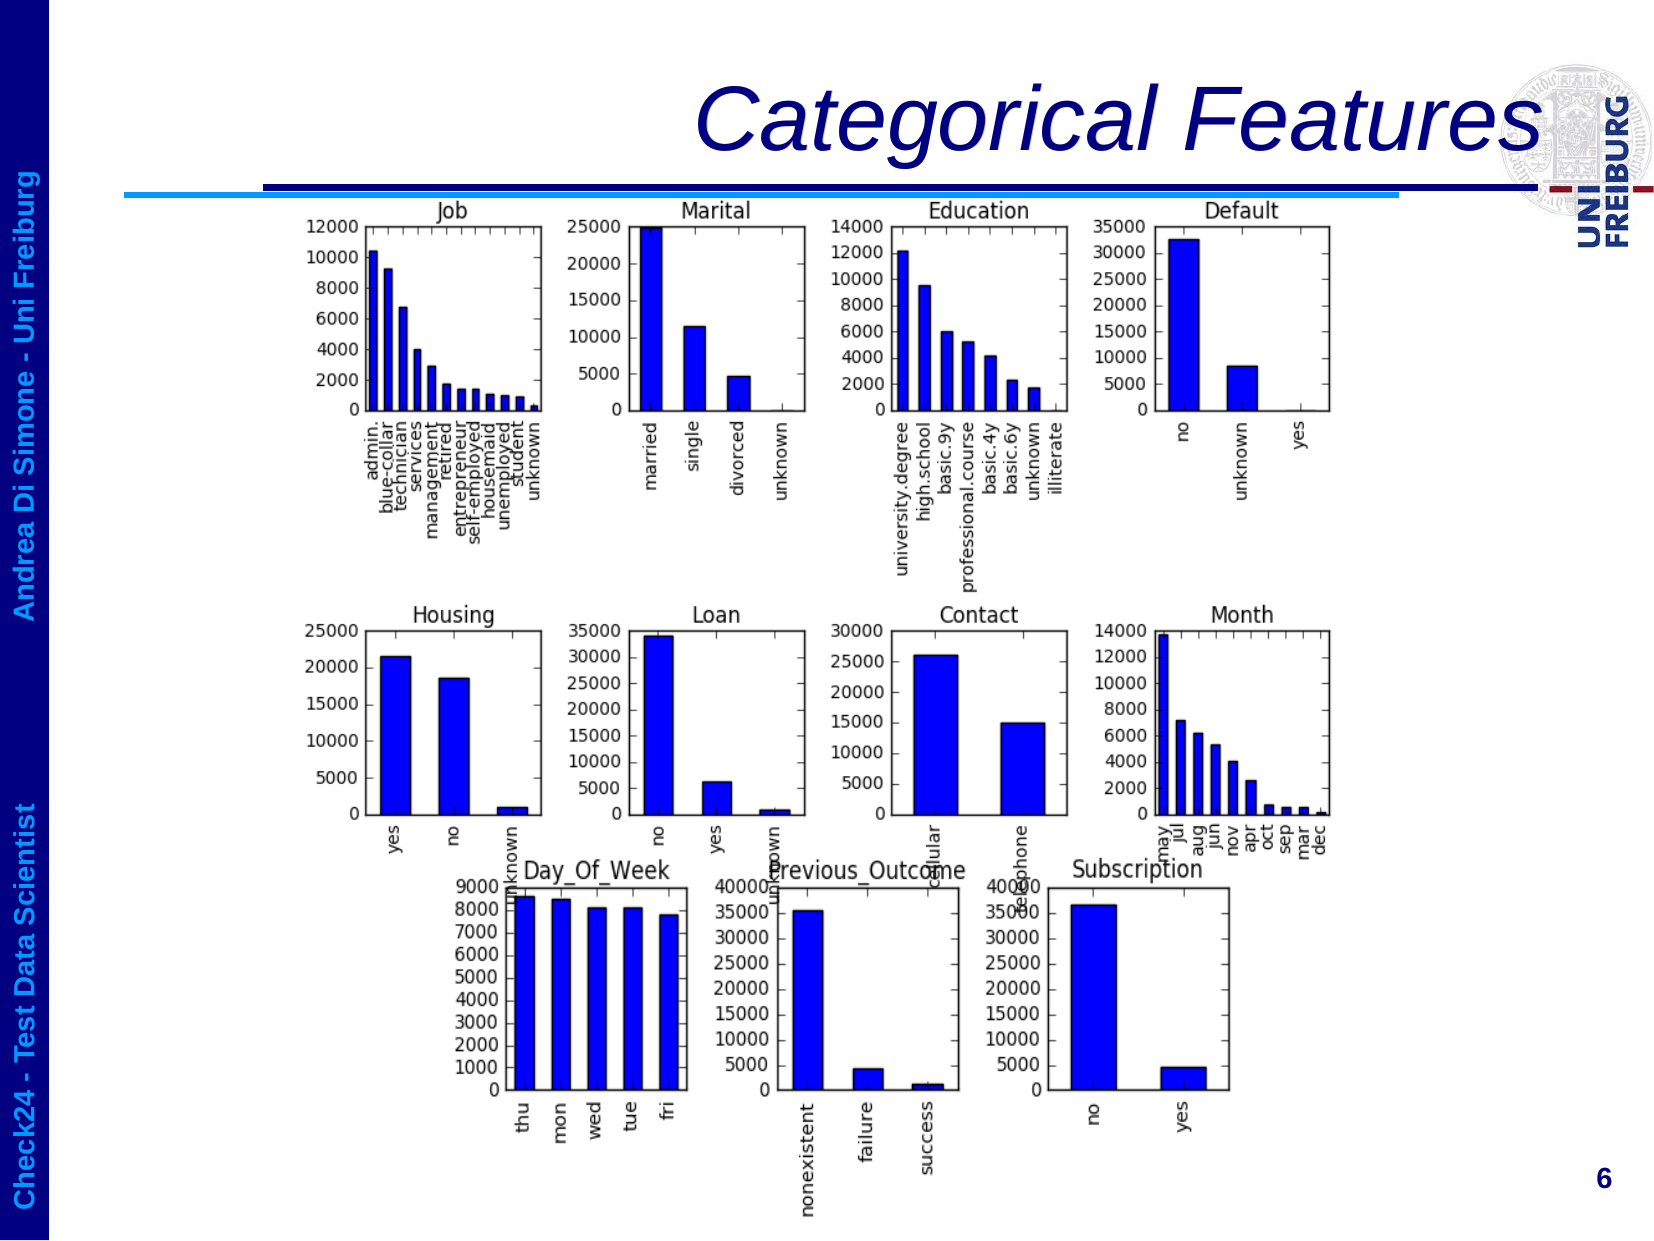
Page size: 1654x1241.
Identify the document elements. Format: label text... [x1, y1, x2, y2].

picture [292, 188, 1355, 1228]
picture [1477, 51, 1654, 256]
title Categorical Features [82, 49, 1571, 188]
